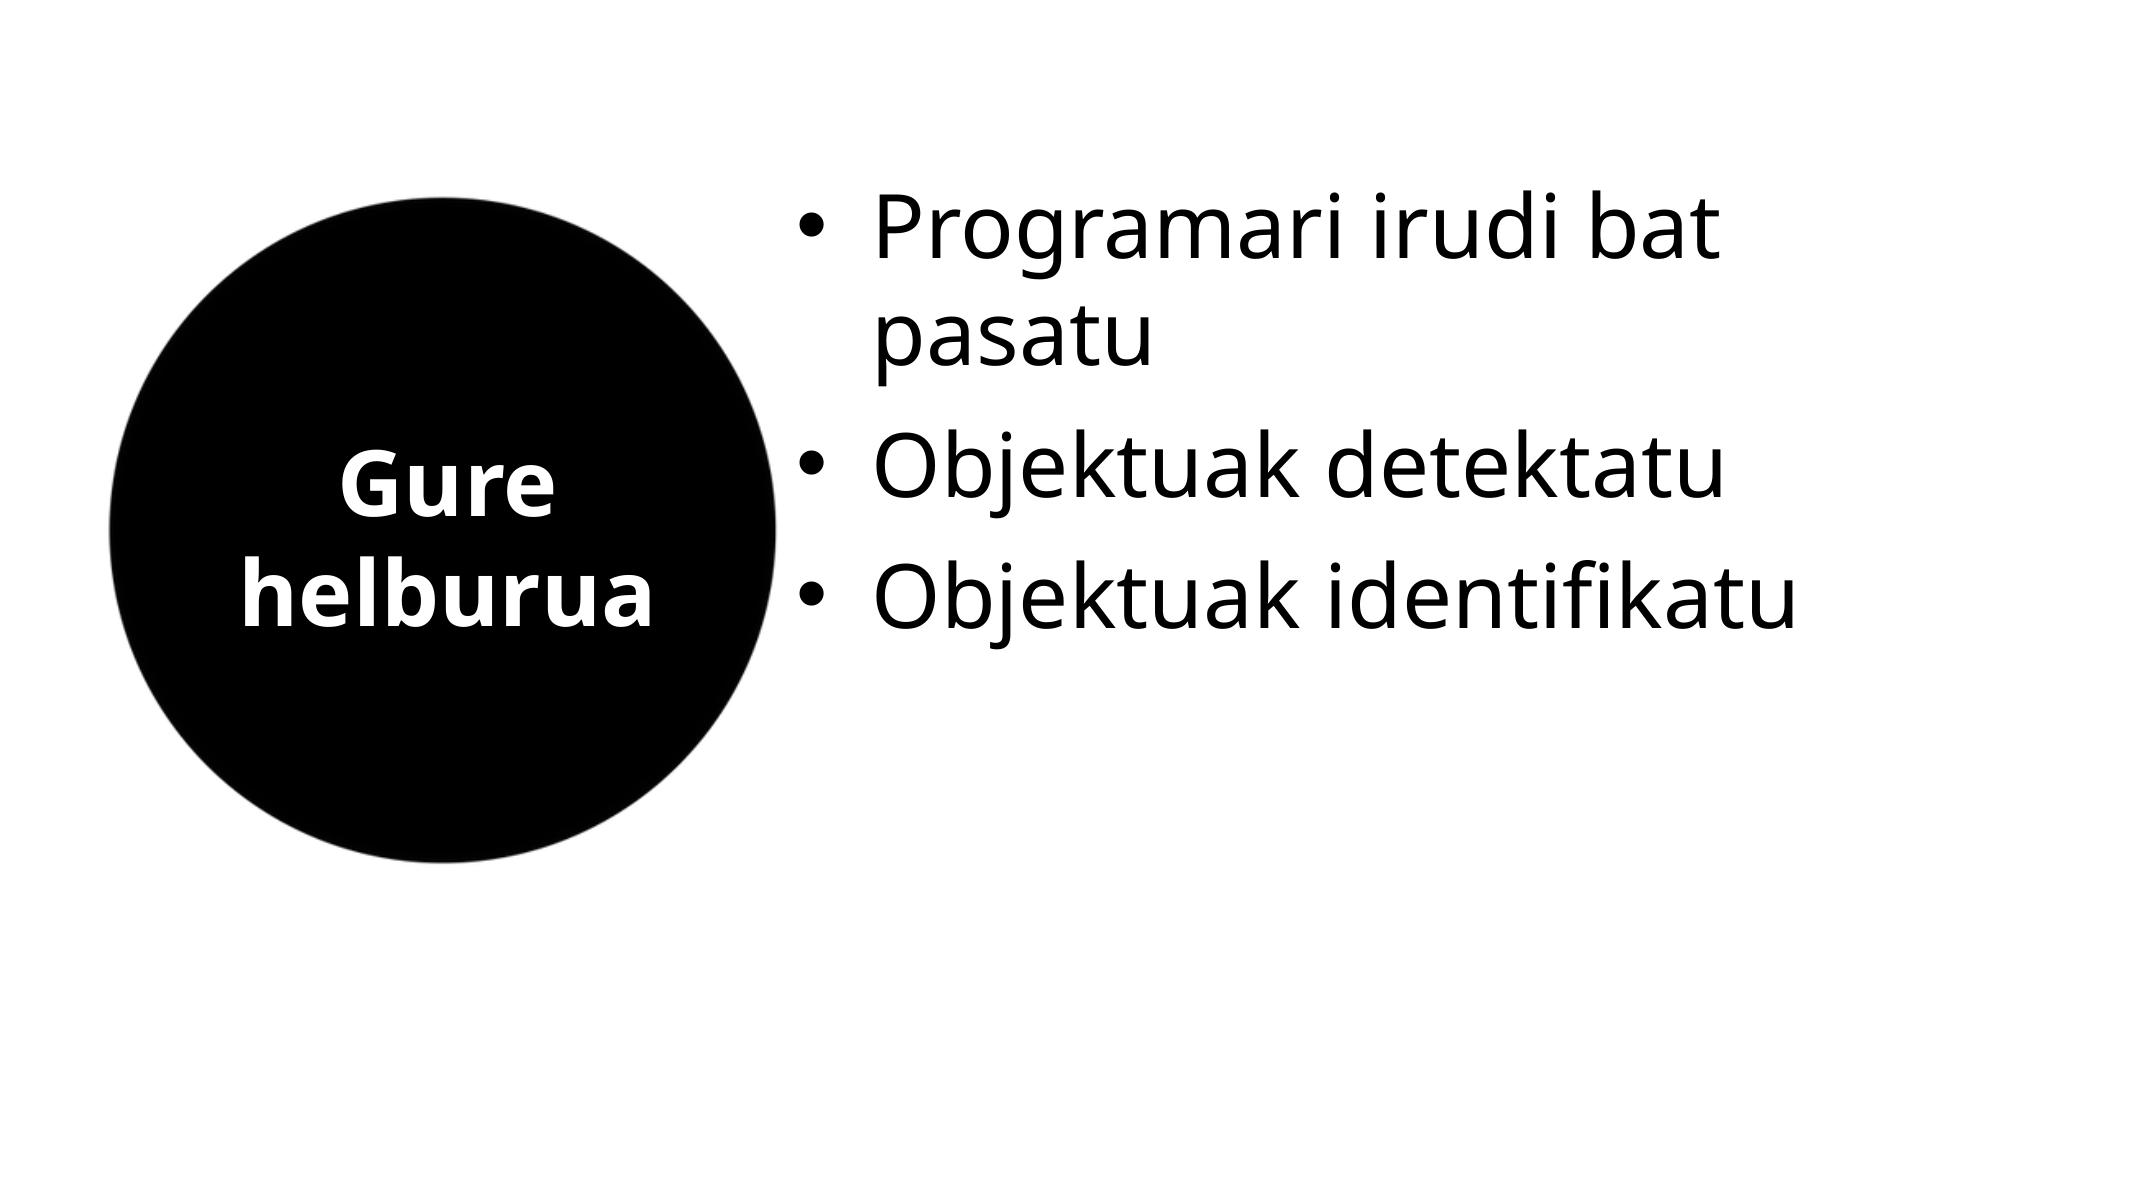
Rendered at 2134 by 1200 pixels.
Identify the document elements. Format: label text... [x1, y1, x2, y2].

picture [99, 195, 781, 892]
title Gure helburua [204, 356, 692, 713]
list Programari irudi bat pasatu Objektuak detektatu Objektuak identifikatu [781, 162, 1900, 1005]
